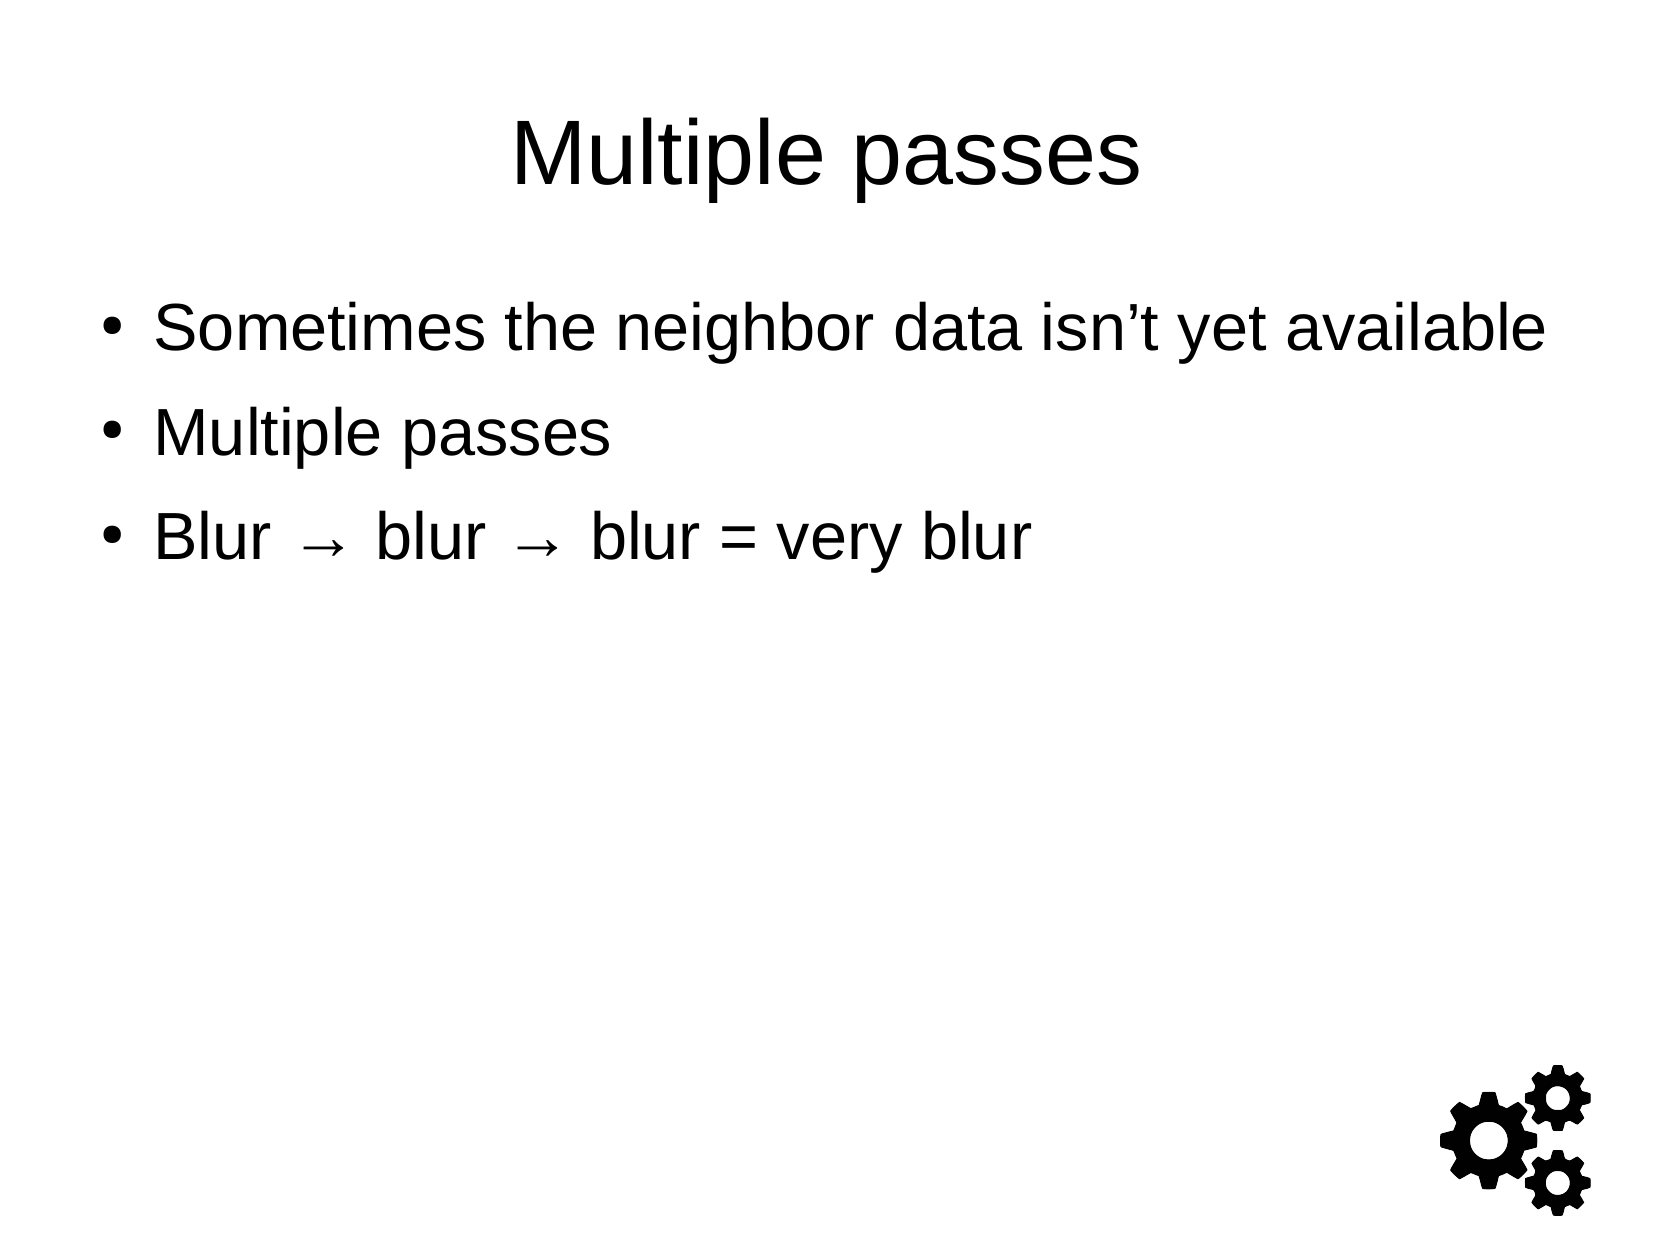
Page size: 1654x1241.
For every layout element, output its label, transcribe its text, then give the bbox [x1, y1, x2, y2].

list Sometimes the neighbor data isn’t yet available Multiple passes Blur → blur → blur = very blur [82, 290, 1571, 1010]
picture [1440, 1065, 1591, 1216]
title Multiple passes [82, 49, 1571, 257]
